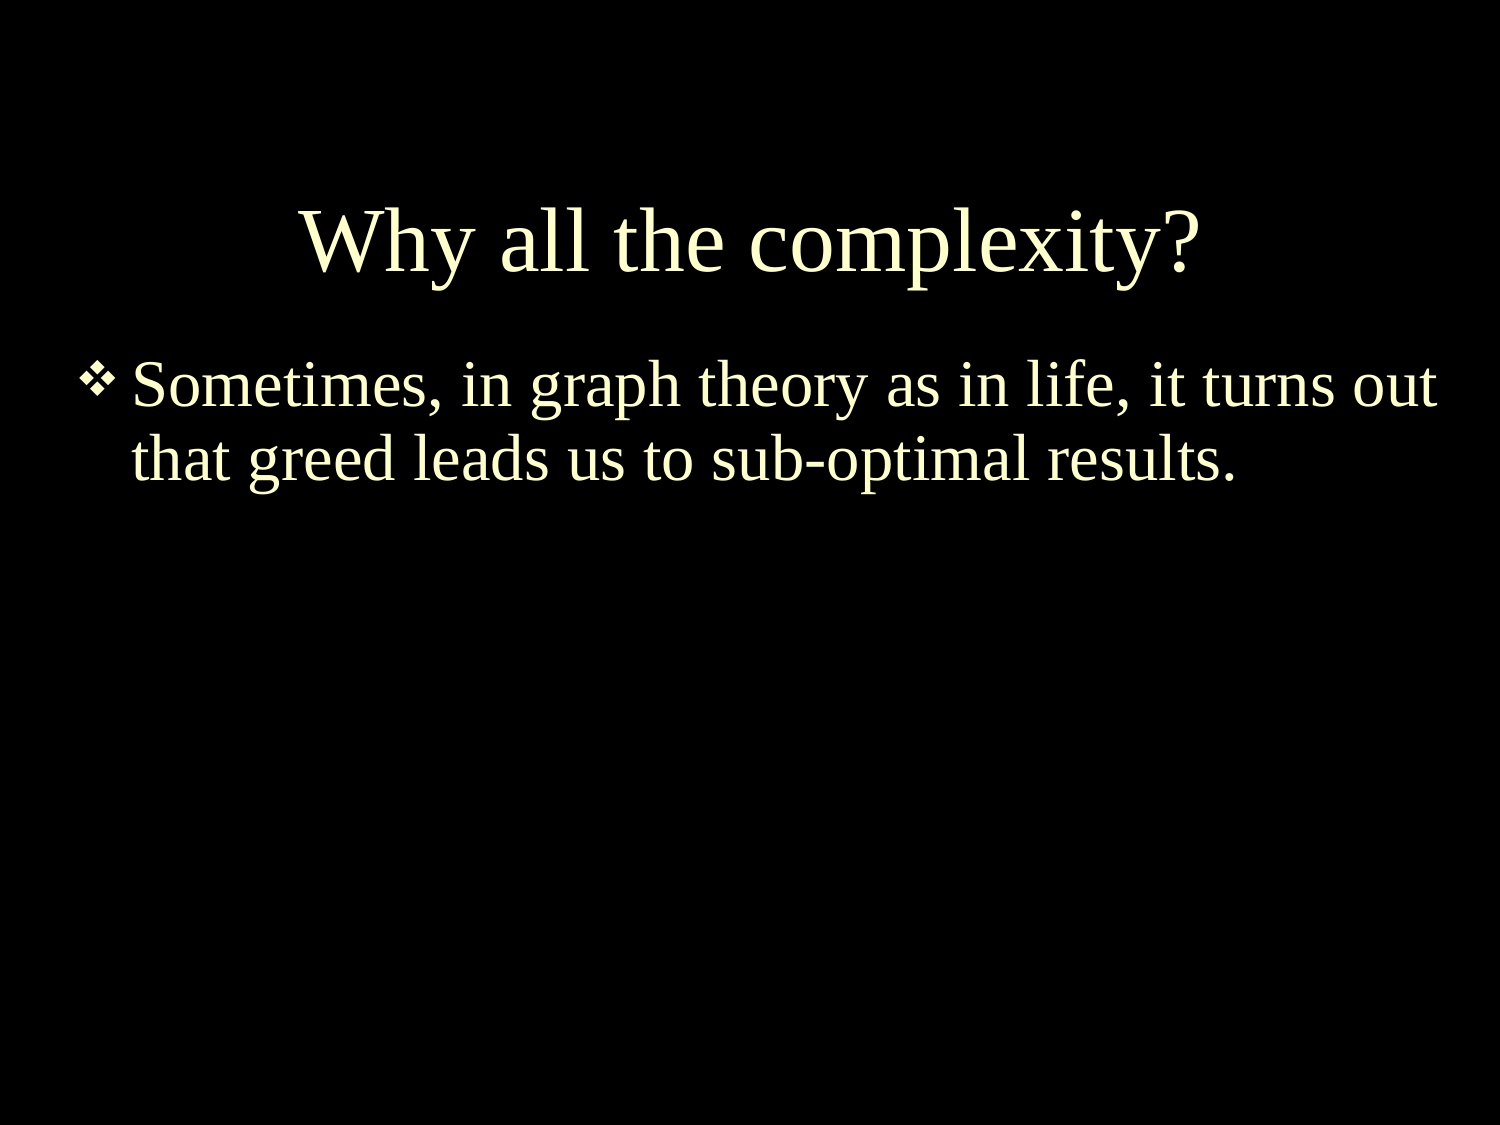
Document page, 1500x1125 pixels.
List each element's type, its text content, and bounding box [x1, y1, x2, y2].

title Why all the complexity? [22, 145, 1480, 336]
list Sometimes, in graph theory as in life, it turns out that greed leads us to sub-optimal results. [75, 347, 1482, 1011]
